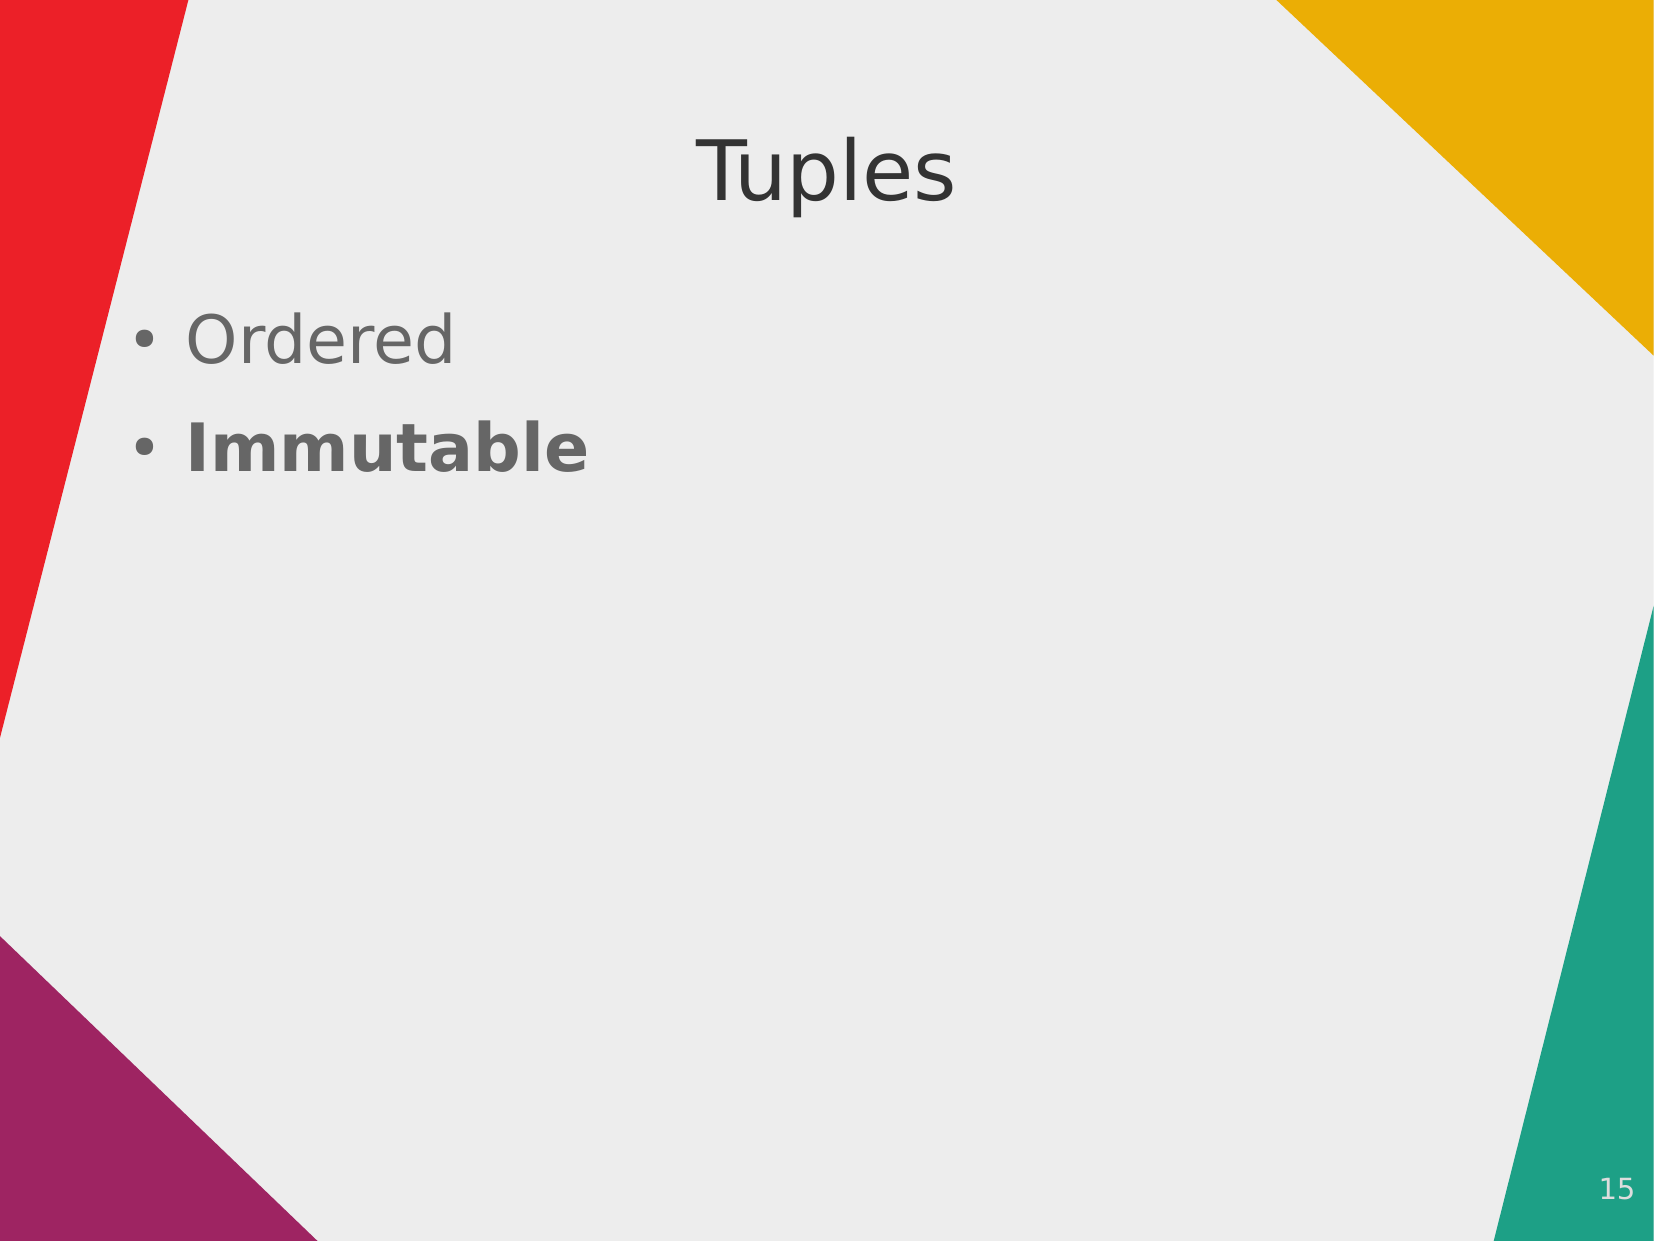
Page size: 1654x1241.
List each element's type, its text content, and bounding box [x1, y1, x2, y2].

title Tuples [114, 73, 1539, 271]
list Ordered Immutable [114, 302, 1539, 1033]
